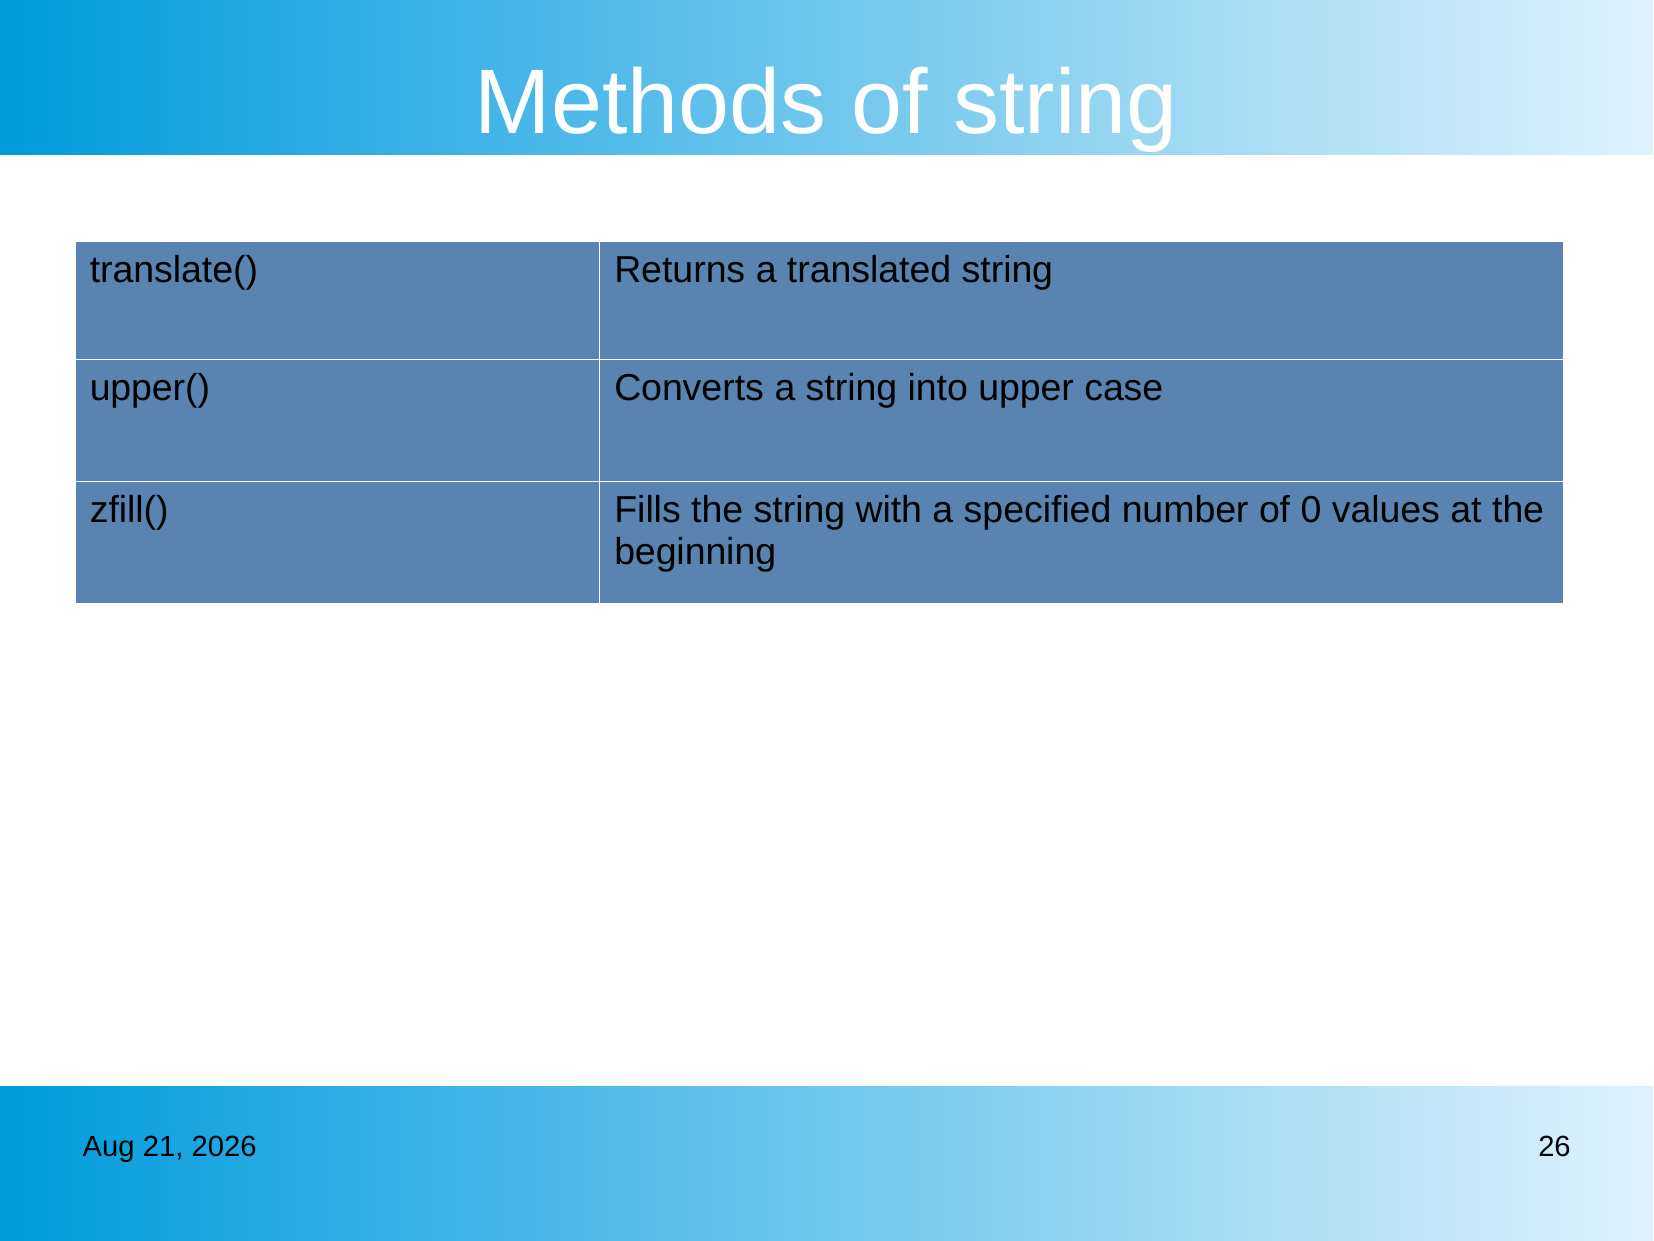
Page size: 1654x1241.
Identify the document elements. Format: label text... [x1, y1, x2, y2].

table_cell upper() [76, 360, 599, 481]
table_cell zfill() [76, 482, 599, 603]
table_cell Converts a string into upper case [600, 360, 1563, 481]
table_cell Fills the string with a specified number of 0 values at the beginning [600, 482, 1563, 603]
title Methods of string [82, 49, 1571, 155]
table_header translate() [76, 242, 599, 359]
table_header Returns a translated string [600, 242, 1563, 359]
